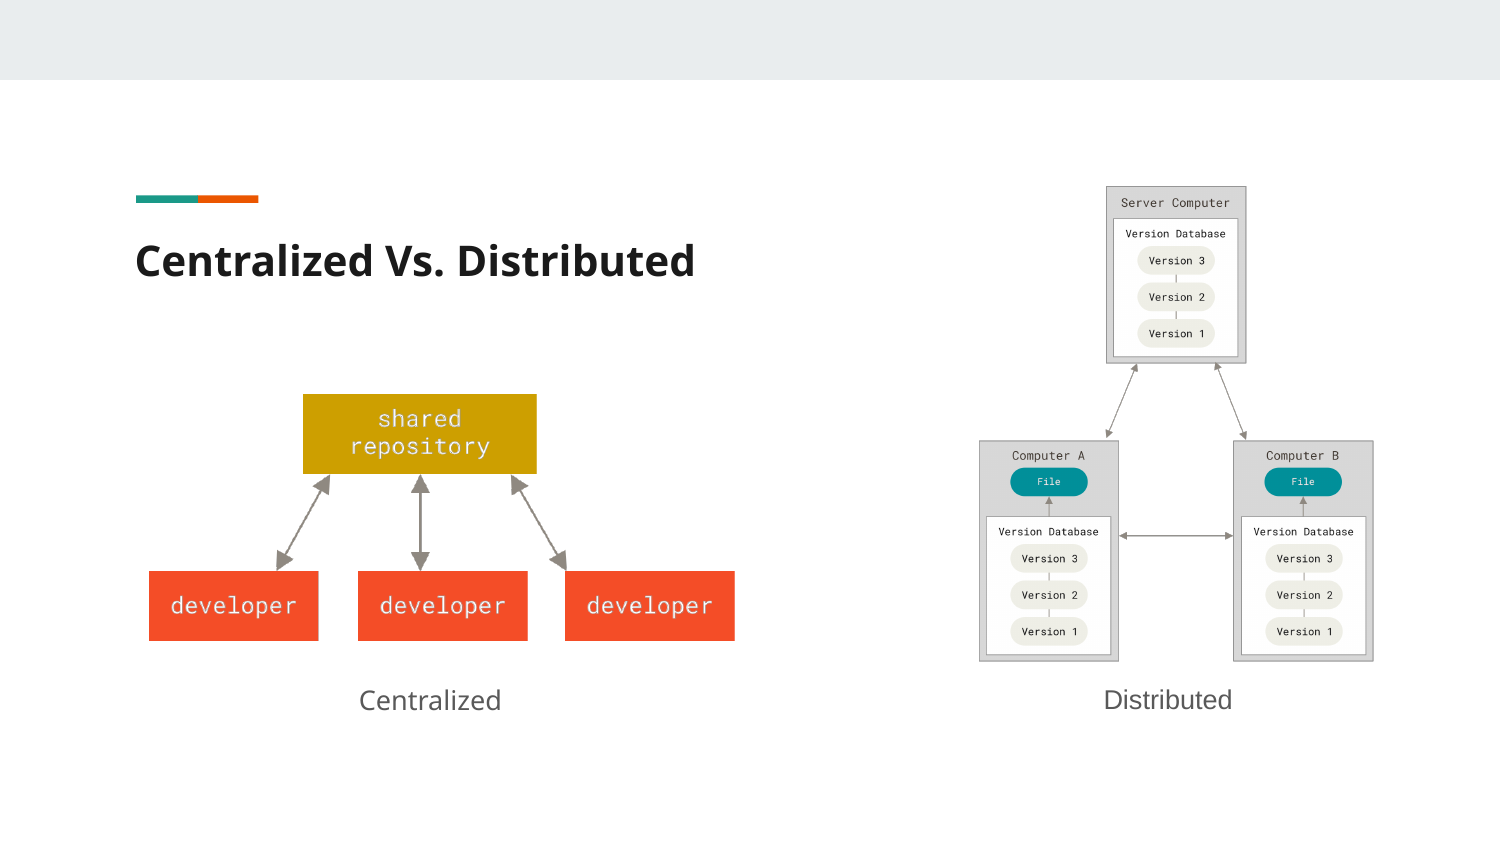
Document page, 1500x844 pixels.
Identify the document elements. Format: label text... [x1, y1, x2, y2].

text_box Distributed [921, 667, 1414, 730]
picture [971, 179, 1381, 667]
text_box Centralized [246, 668, 614, 732]
picture [119, 387, 757, 647]
title Centralized Vs. Distributed [119, 216, 971, 305]
